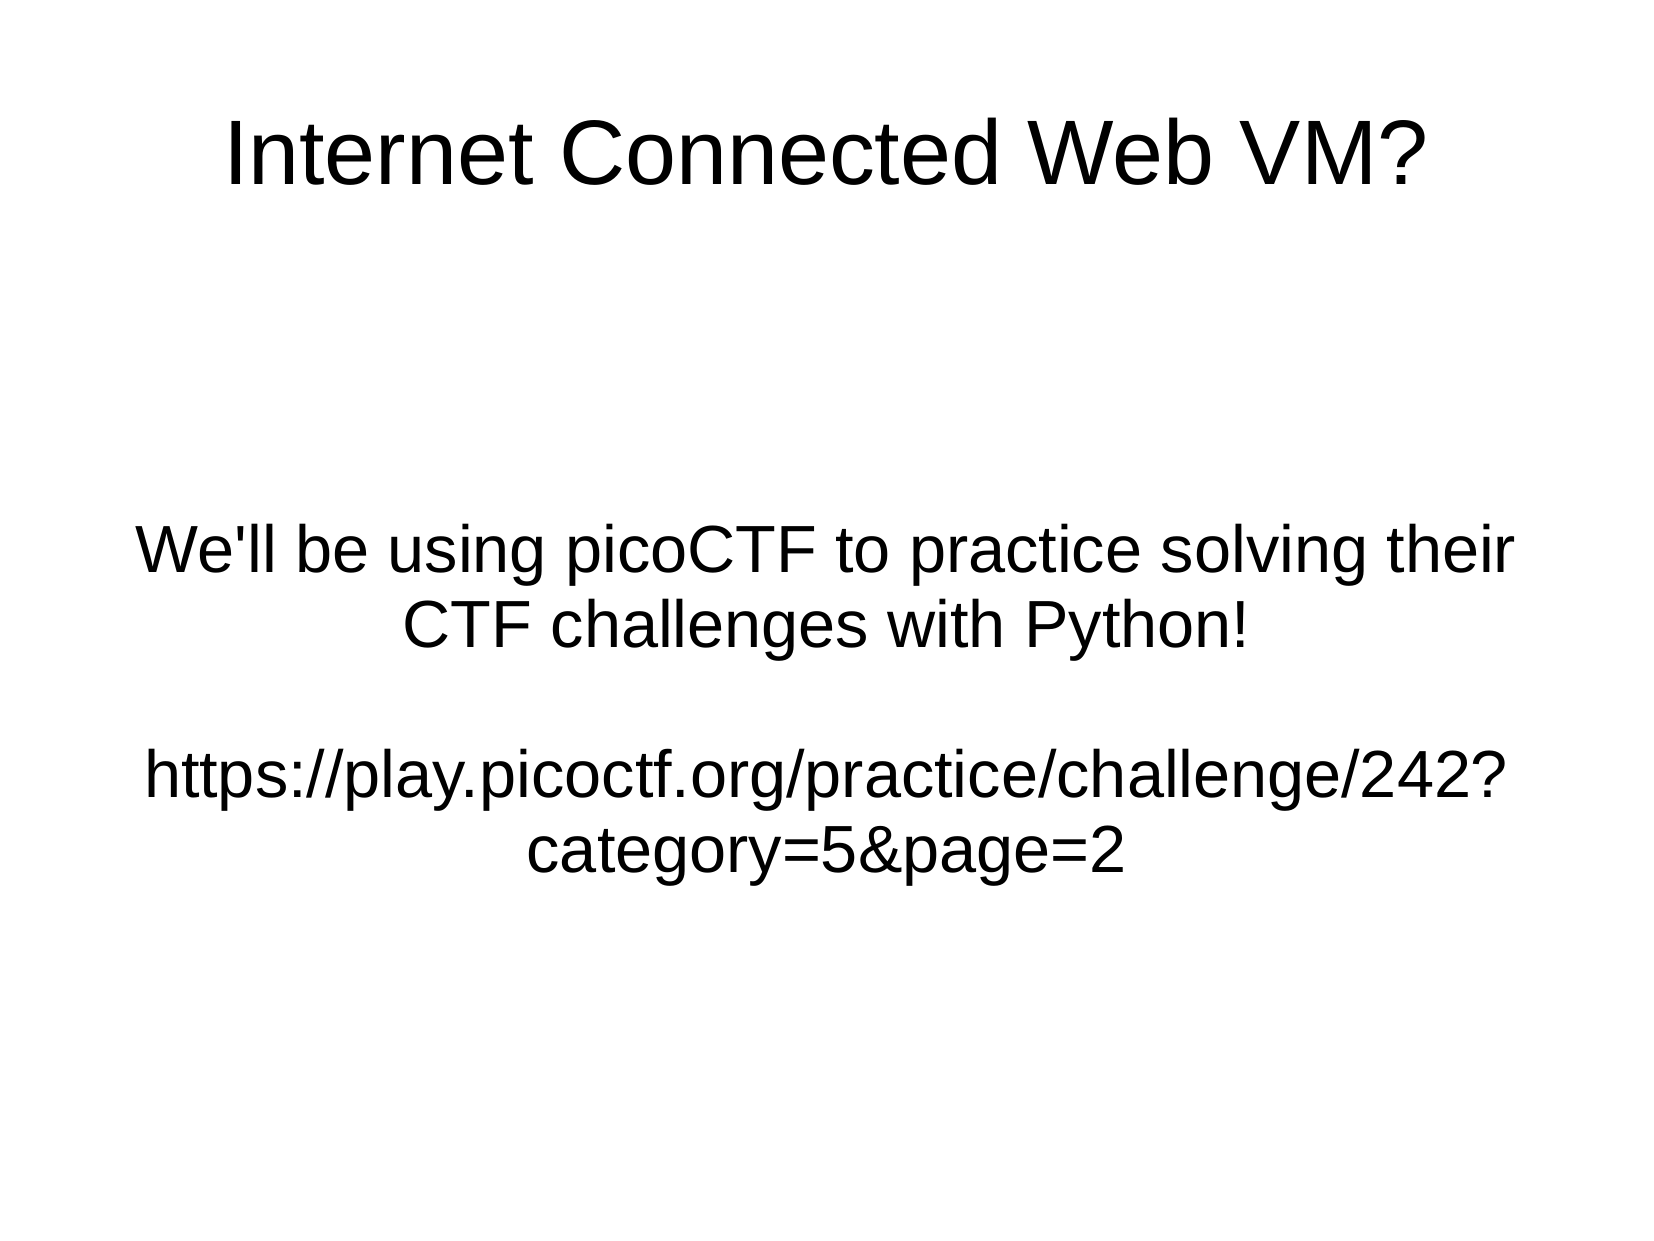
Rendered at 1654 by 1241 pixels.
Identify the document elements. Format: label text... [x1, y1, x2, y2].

title Internet Connected Web VM? [82, 49, 1571, 257]
subtitle We'll be using picoCTF to practice solving their CTF challenges with Python! https://play.picoctf.org/practice/challenge/242?category=5&page=2 [82, 285, 1571, 1114]
